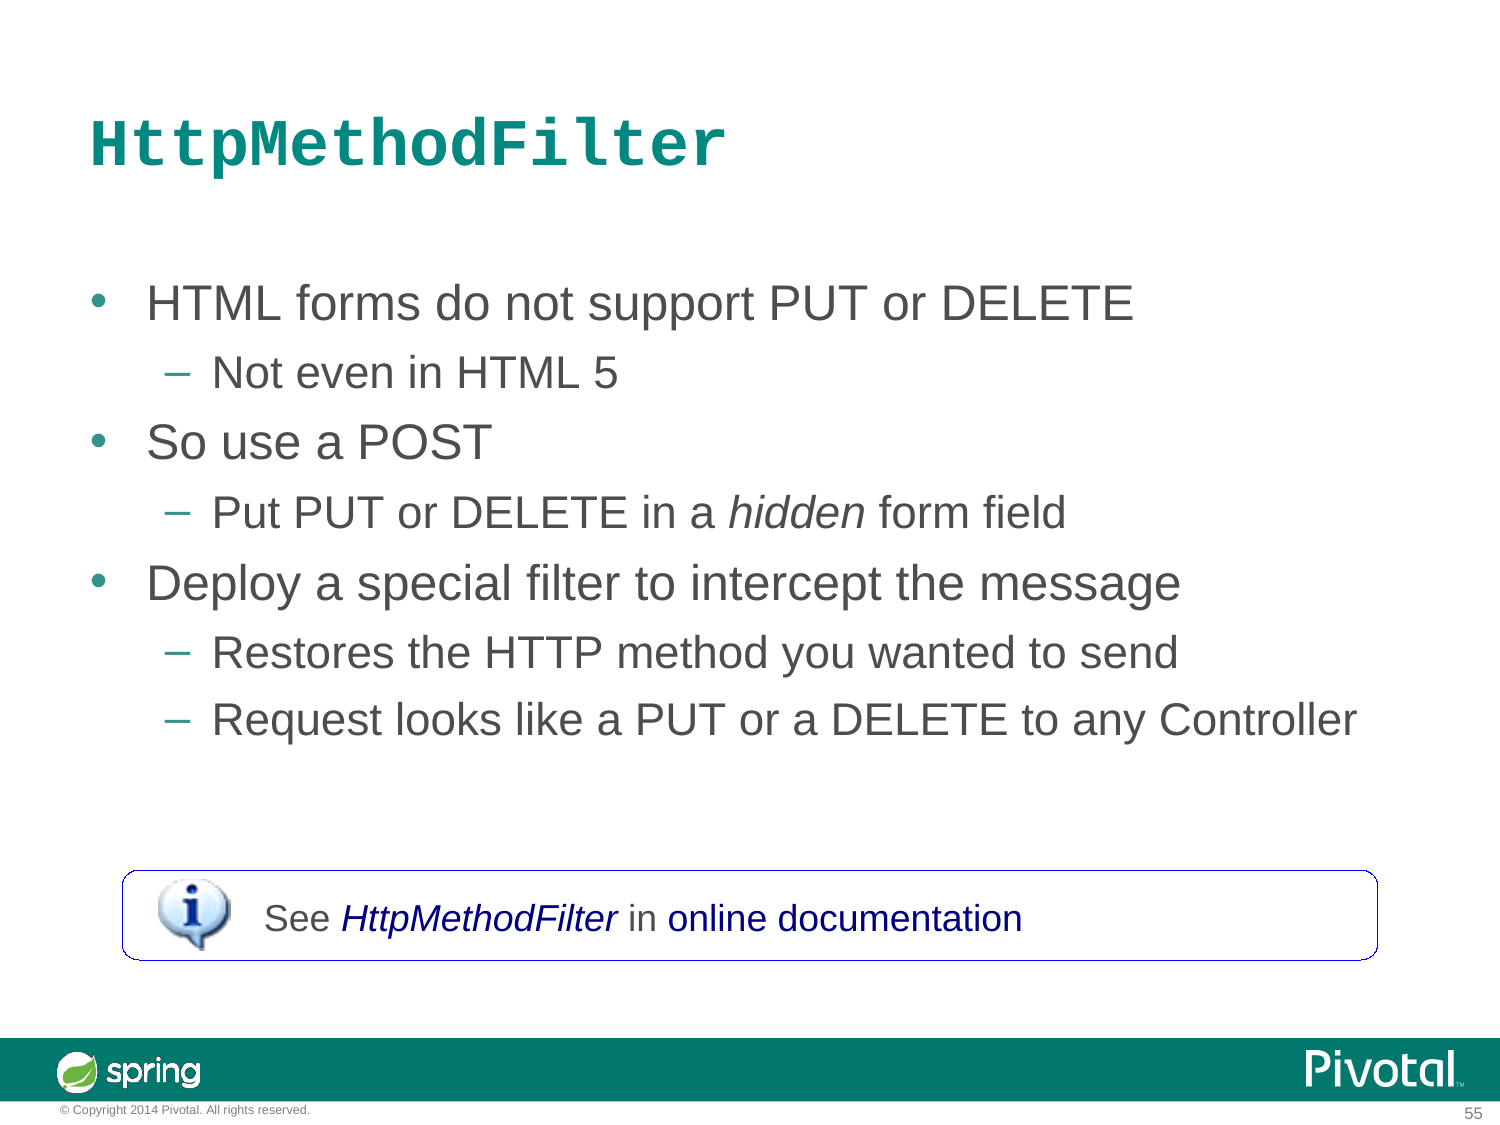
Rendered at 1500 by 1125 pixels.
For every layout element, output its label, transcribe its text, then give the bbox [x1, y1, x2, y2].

picture [32, 1041, 210, 1103]
title HttpMethodFilter [75, 45, 1426, 233]
text_box See HttpMethodFilter in online documentation [247, 887, 1318, 943]
list HTML forms do not support PUT or DELETE Not even in HTML 5 So use a POST Put PUT or DELETE in a hidden form field Deploy a special filter to intercept the message Restores the HTTP method you wanted to send Request looks like a PUT or a DELETE to any Controller [75, 262, 1426, 931]
text_box [122, 870, 1378, 961]
picture [158, 879, 231, 951]
picture [1306, 1050, 1464, 1087]
